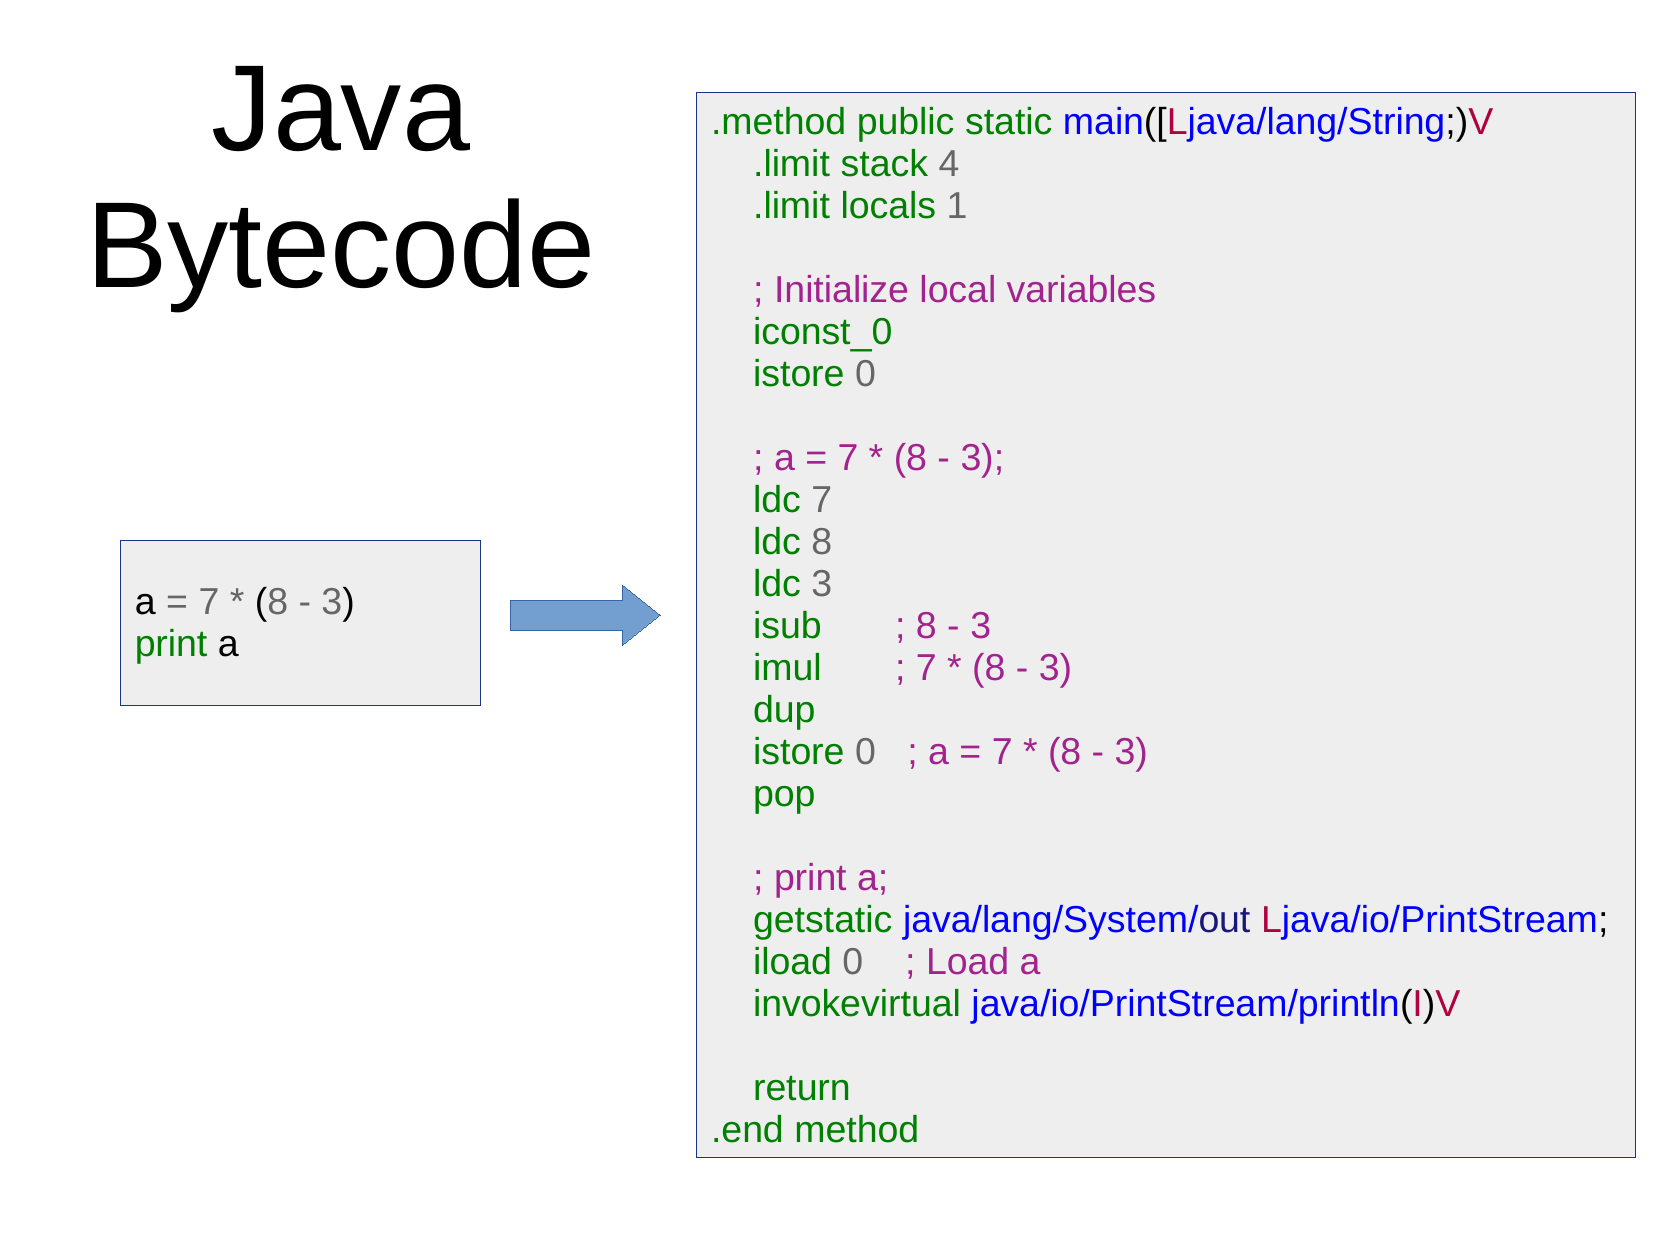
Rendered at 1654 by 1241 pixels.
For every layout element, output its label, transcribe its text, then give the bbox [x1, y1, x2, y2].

title Java Bytecode [0, 39, 683, 314]
text_box .method public static main([Ljava/lang/String;)V .limit stack 4 .limit locals 1 ; Initialize local variables iconst_0 istore 0 ; a = 7 * (8 - 3); ldc 7 ldc 8 ldc 3 isub ; 8 - 3 imul ; 7 * (8 - 3) dup istore 0 ; a = 7 * (8 - 3) pop ; print a; getstatic java/lang/System/out Ljava/io/PrintStream; iload 0 ; Load a invokevirtual java/io/PrintStream/println(I)V return .end method [696, 92, 1636, 1158]
text_box a = 7 * (8 - 3) print a [120, 540, 481, 706]
text_box [510, 585, 661, 646]
